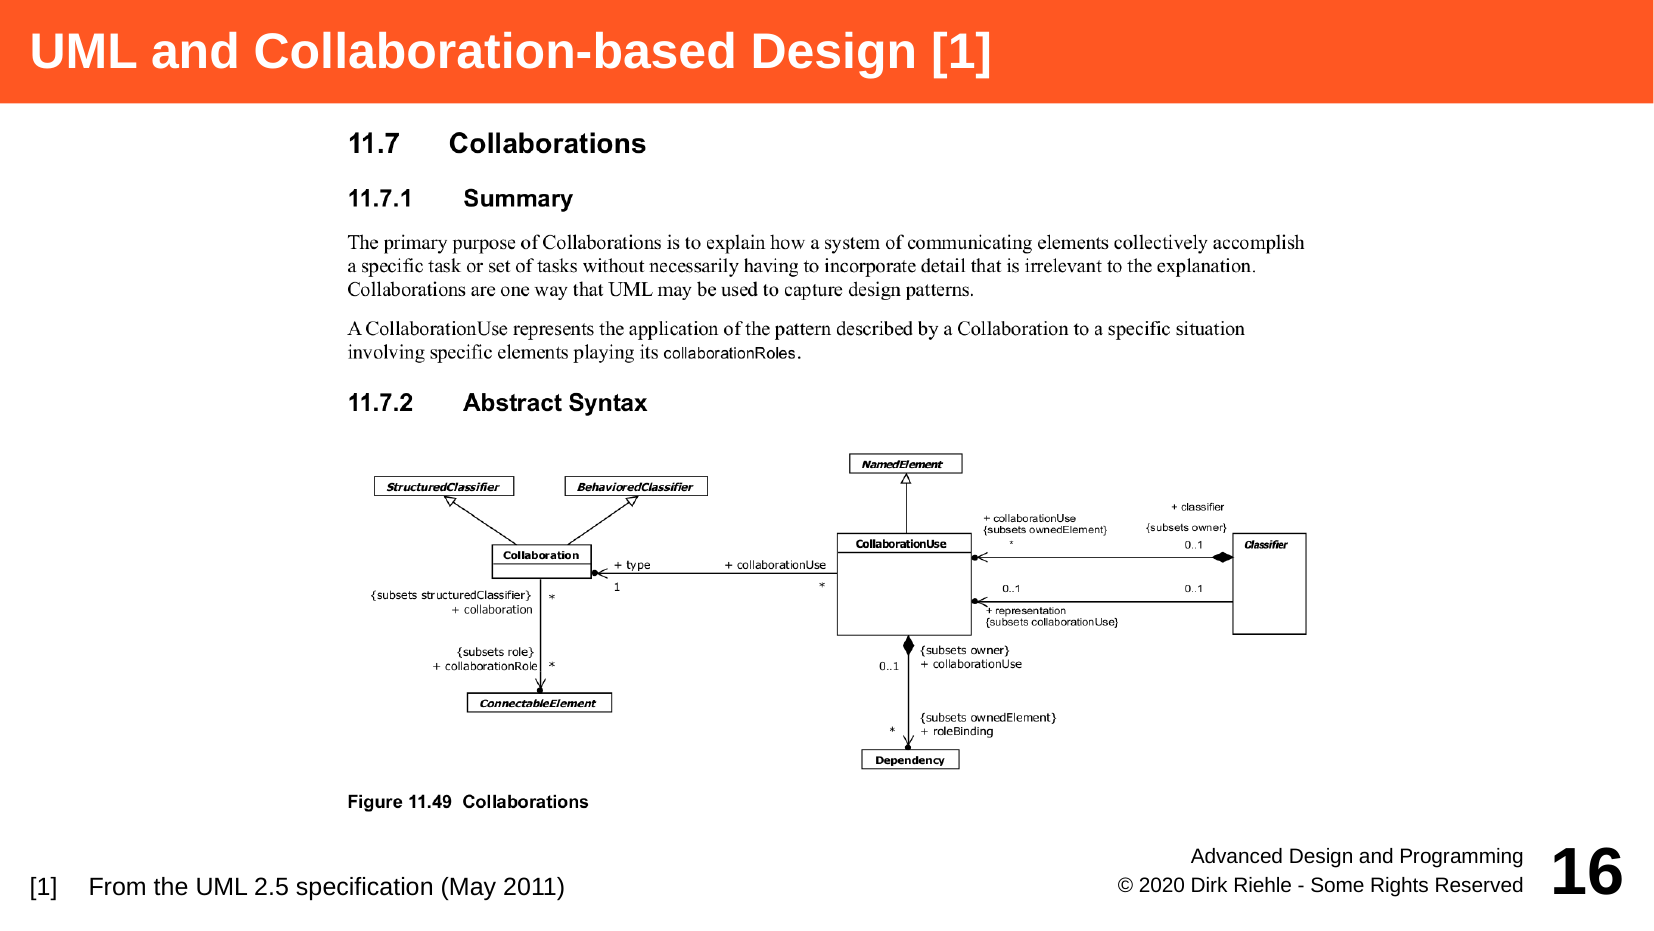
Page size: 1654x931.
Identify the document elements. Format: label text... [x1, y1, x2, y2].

text_box [1] From the UML 2.5 specification (May 2011) [0, 693, 1182, 931]
picture [347, 132, 1307, 813]
title UML and Collaboration-based Design [1] [0, 0, 1654, 104]
